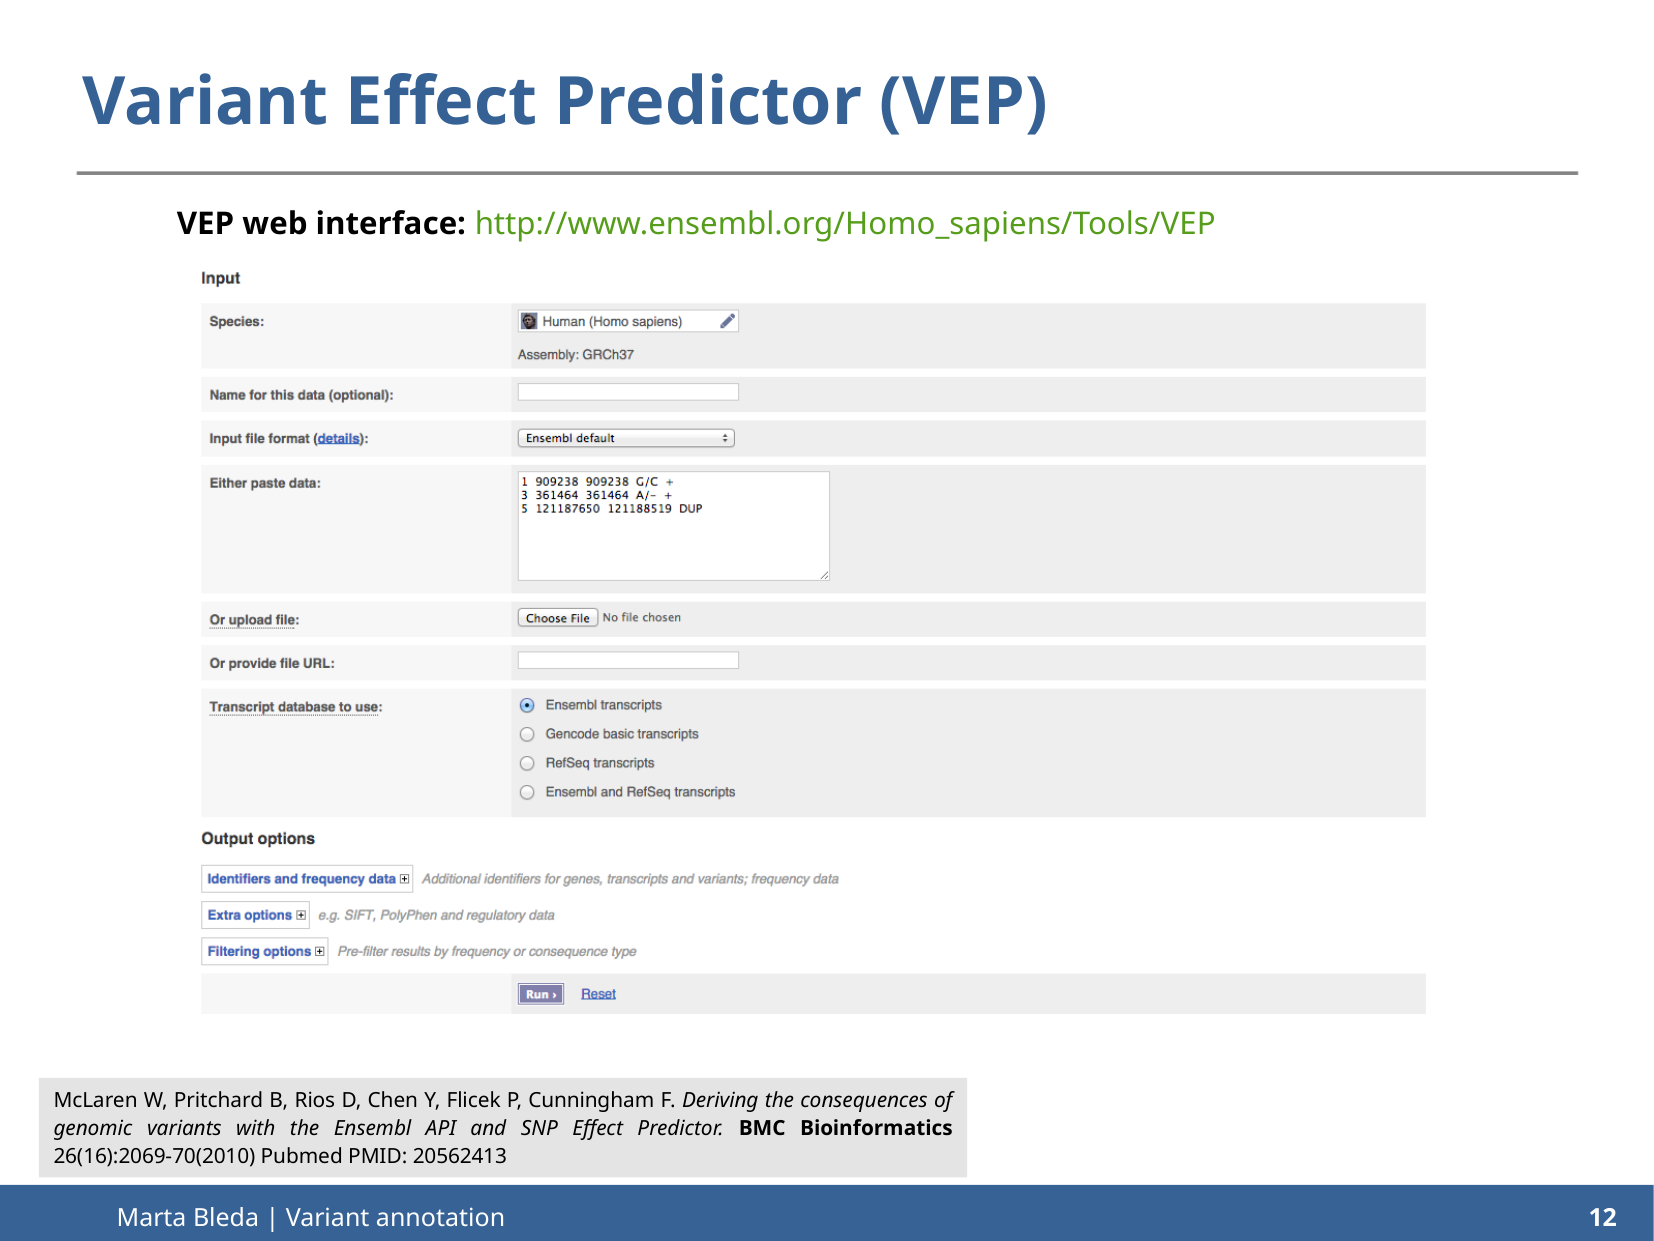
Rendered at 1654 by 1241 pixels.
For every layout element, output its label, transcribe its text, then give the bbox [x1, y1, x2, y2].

picture [193, 265, 1430, 1014]
text_box VEP web interface: http://www.ensembl.org/Homo_sapiens/Tools/VEP [26, 194, 1368, 246]
text_box McLaren W, Pritchard B, Rios D, Chen Y, Flicek P, Cunningham F. Deriving the consequences of genomic variants with the Ensembl API and SNP Effect Predictor. BMC Bioinformatics 26(16):2069-70(2010) Pubmed PMID: 20562413 [38, 1077, 968, 1164]
title Variant Effect Predictor (VEP) [82, 49, 1572, 148]
picture [74, 170, 1580, 175]
